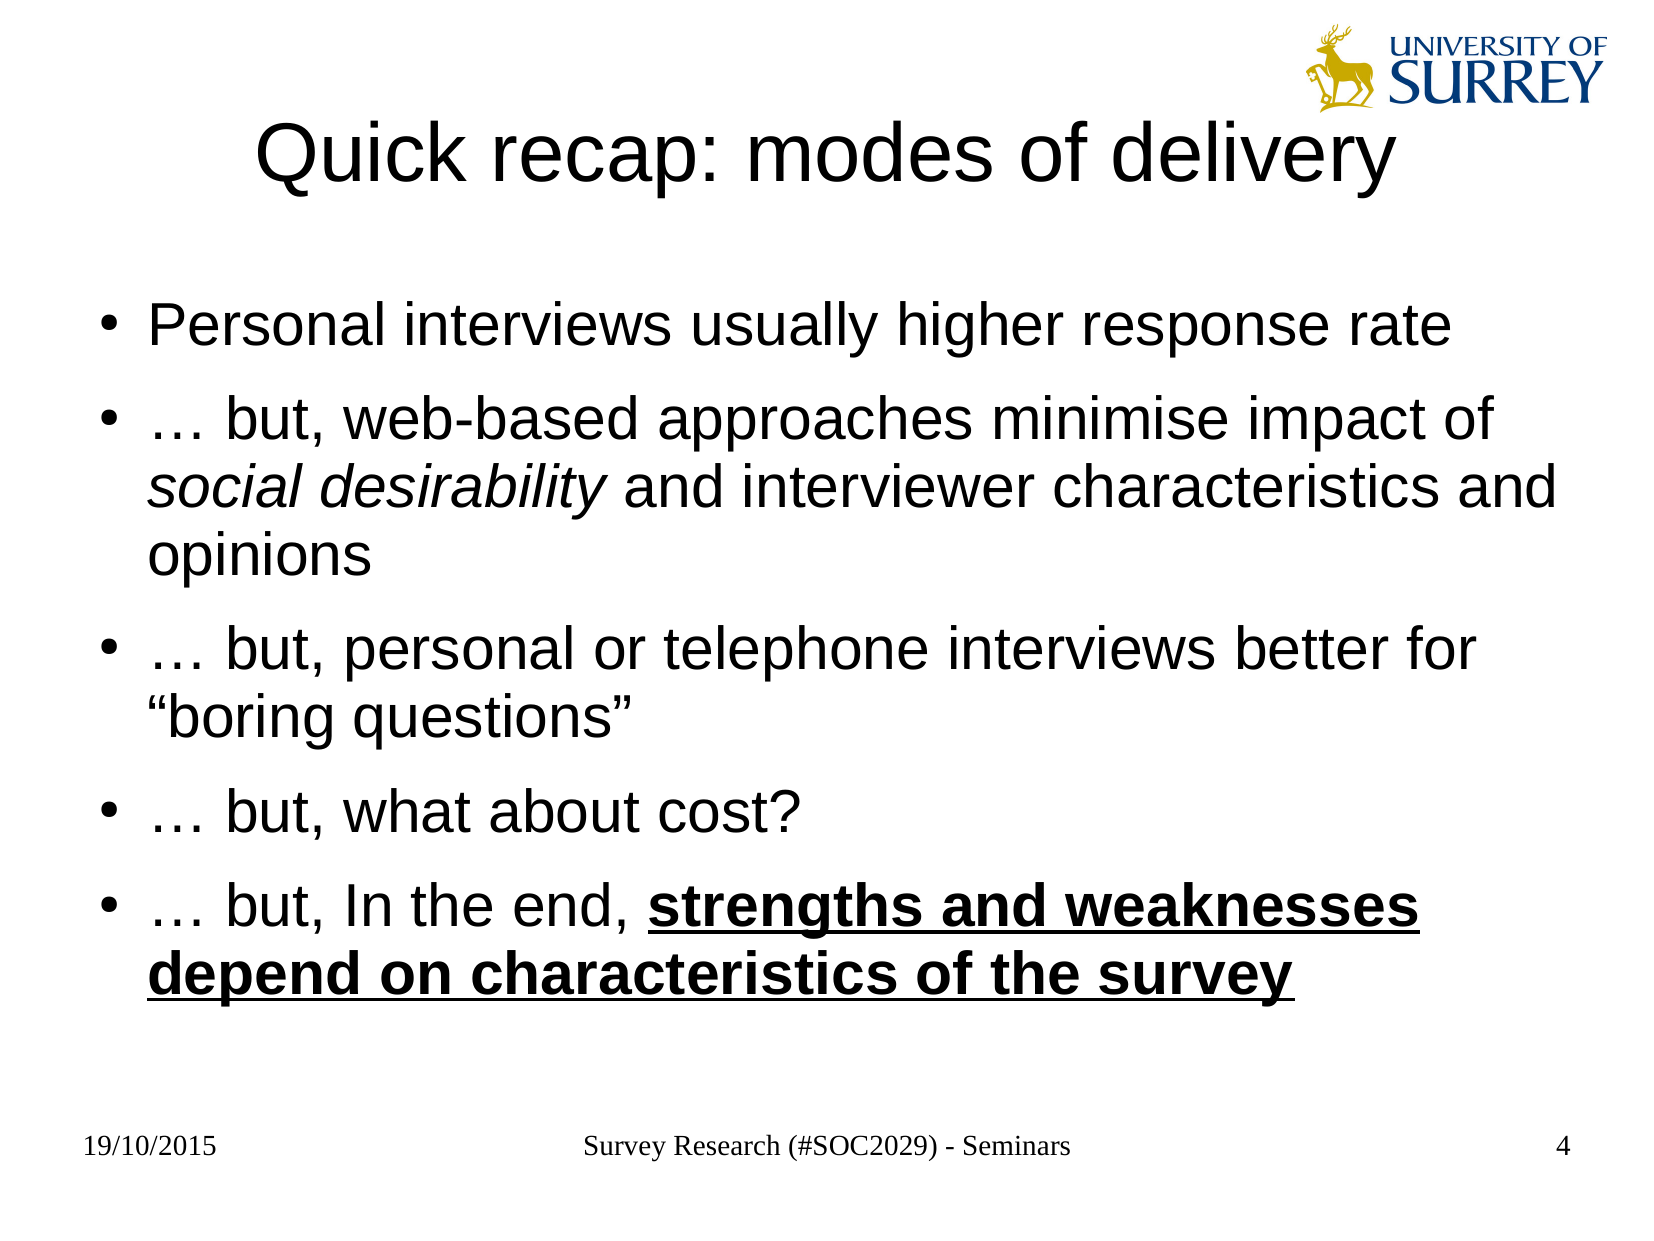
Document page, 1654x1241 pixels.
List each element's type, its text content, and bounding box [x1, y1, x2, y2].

list Personal interviews usually higher response rate … but, web-based approaches minimise impact of social desirability and interviewer characteristics and opinions … but, personal or telephone interviews better for “boring questions” … but, what about cost? … but, In the end, strengths and weaknesses depend on characteristics of the survey [82, 290, 1571, 1010]
picture [1306, 23, 1607, 113]
title Quick recap: modes of delivery [82, 49, 1571, 257]
